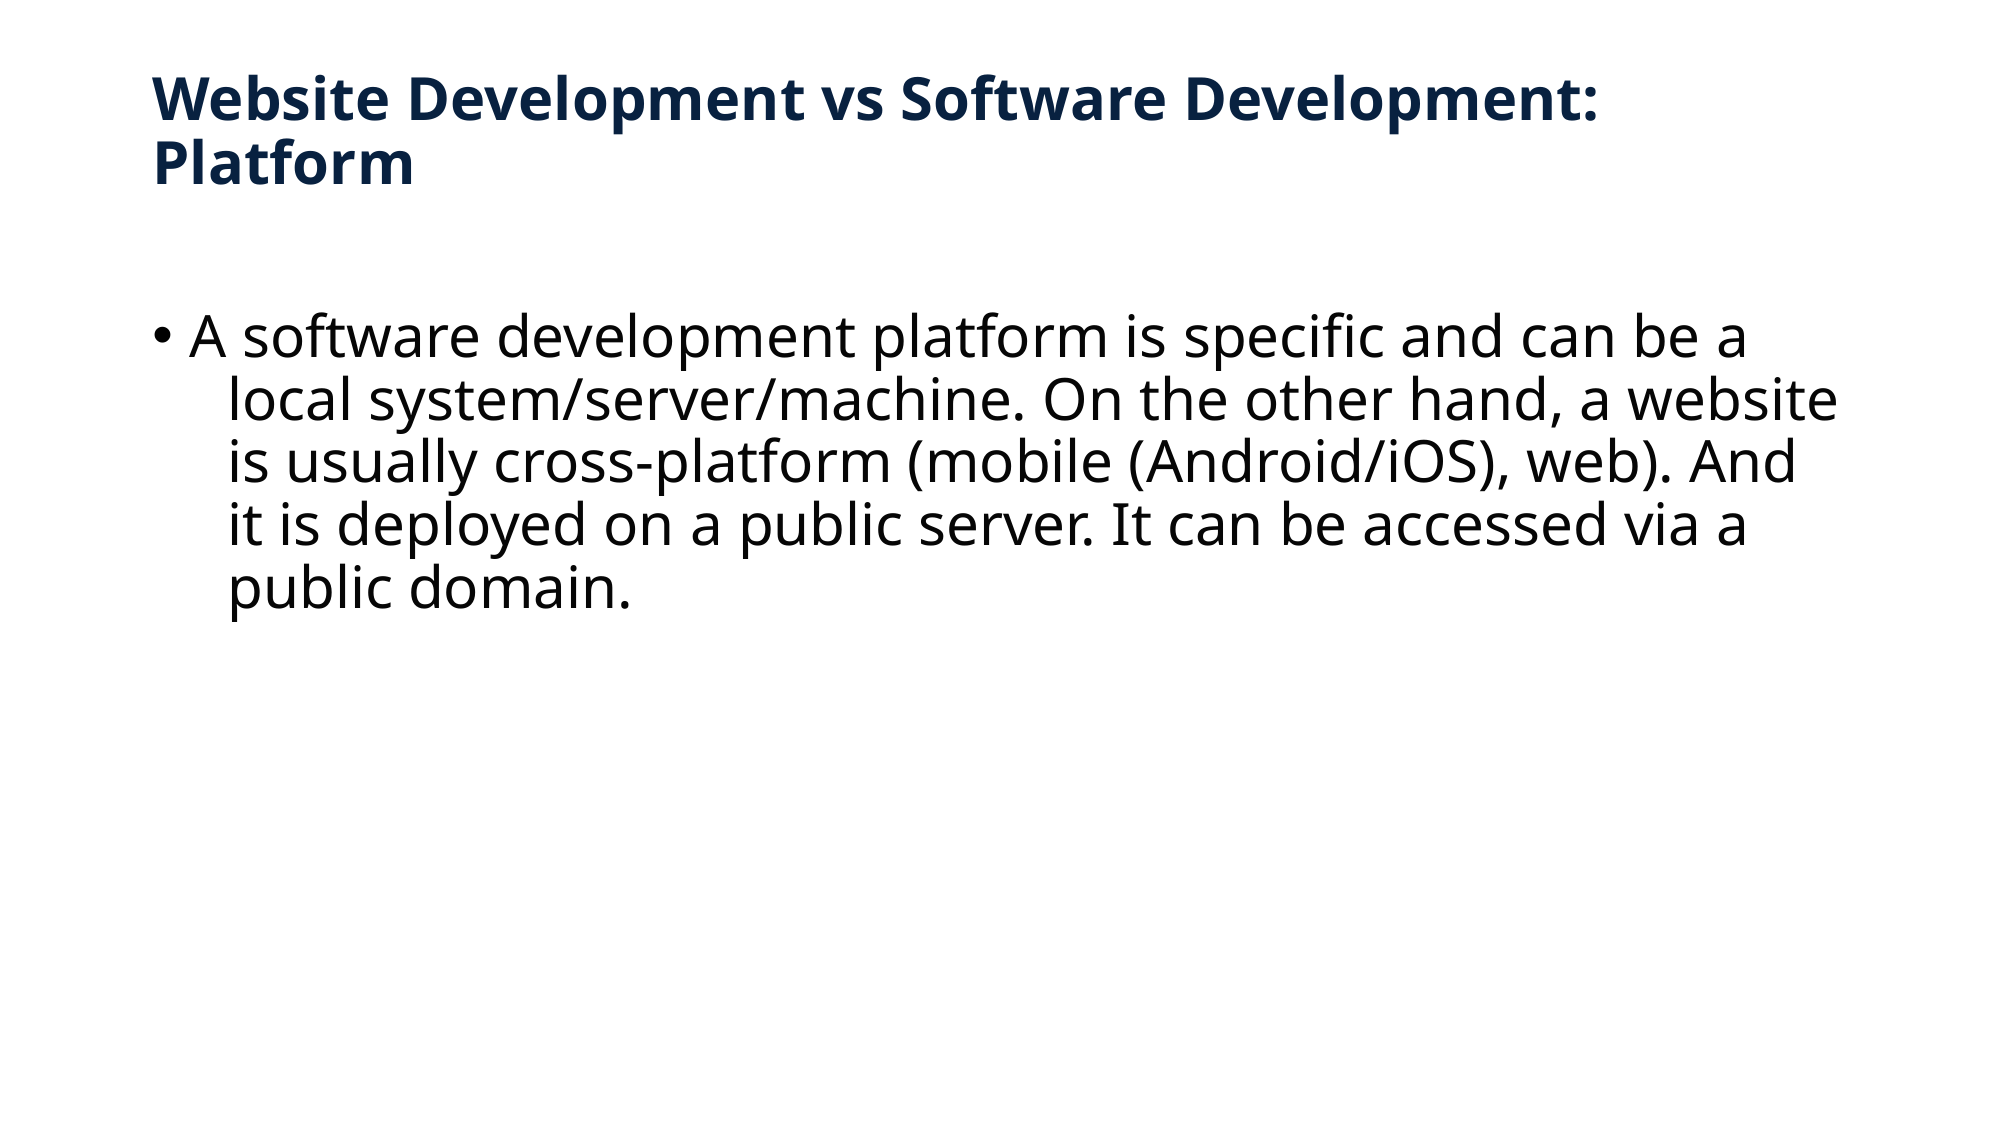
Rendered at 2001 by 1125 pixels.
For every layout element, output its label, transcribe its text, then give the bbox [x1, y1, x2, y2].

list A software development platform is specific and can be a local system/server/machine. On the other hand, a website is usually cross-platform (mobile (Android/iOS), web). And it is deployed on a public server. It can be accessed via a public domain. [137, 299, 1863, 1014]
title Website Development vs Software Development: Platform [137, 59, 1863, 278]
